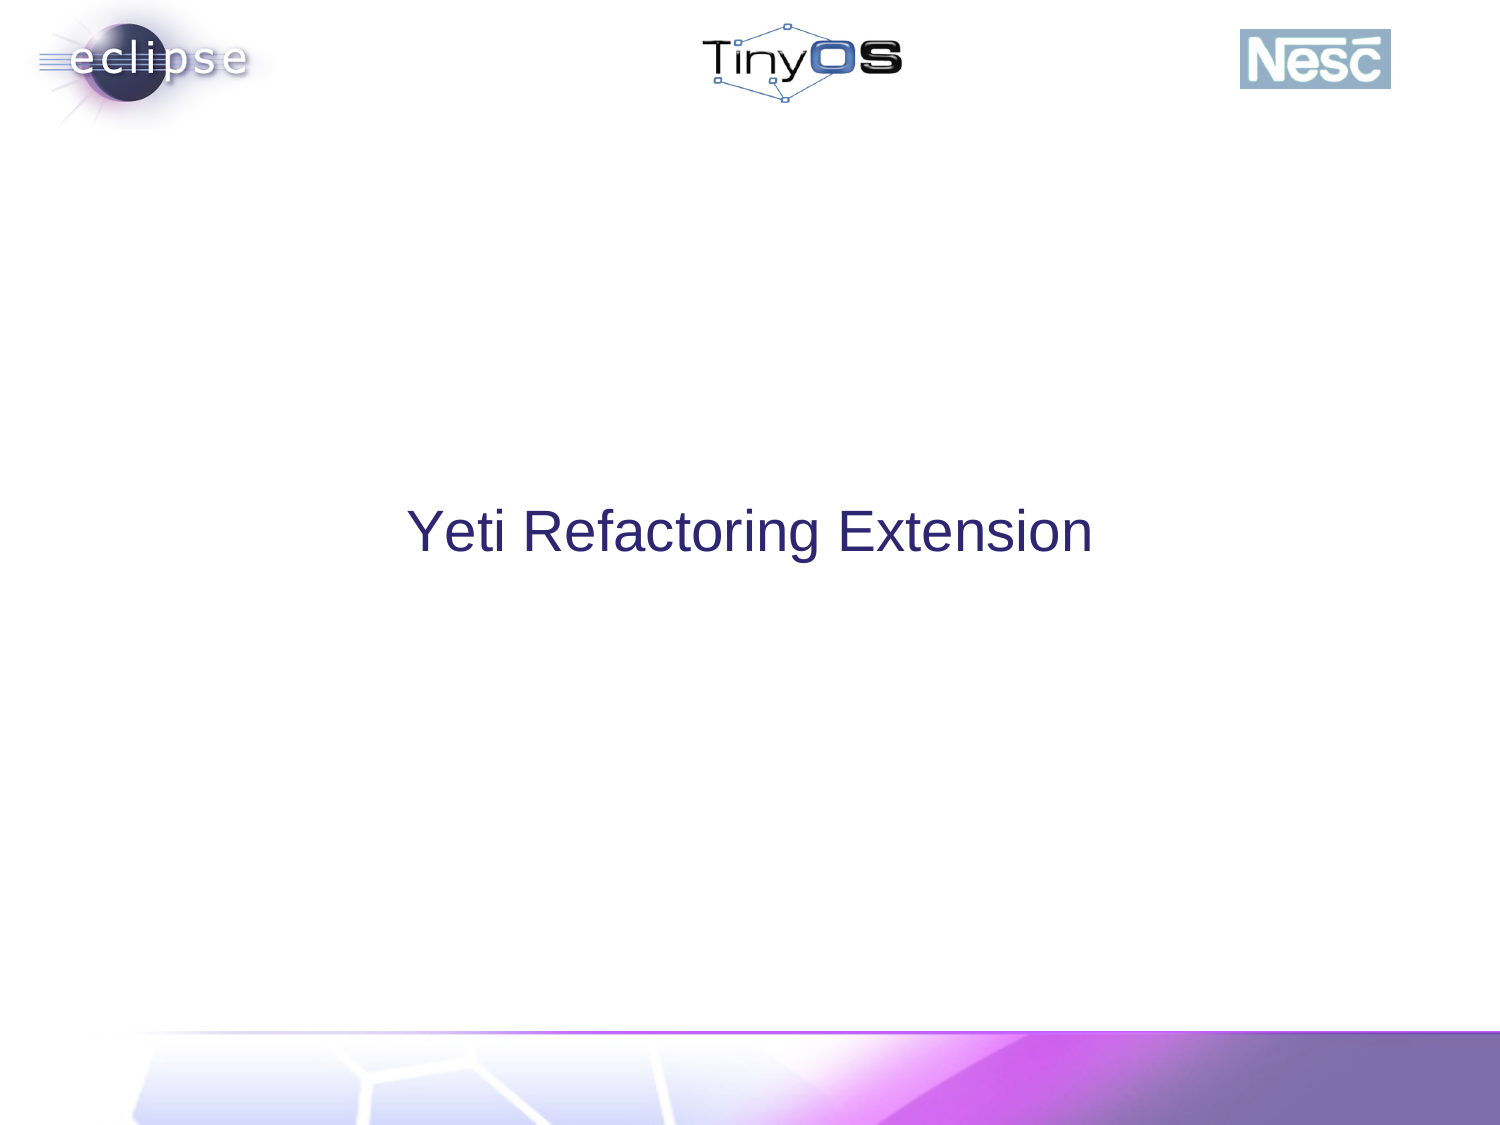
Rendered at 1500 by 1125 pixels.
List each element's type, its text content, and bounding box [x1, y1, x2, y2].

picture [696, 23, 904, 103]
picture [1240, 29, 1391, 89]
picture [0, 1031, 1500, 1125]
title Yeti Refactoring Extension [112, 442, 1388, 614]
picture [23, 0, 273, 130]
